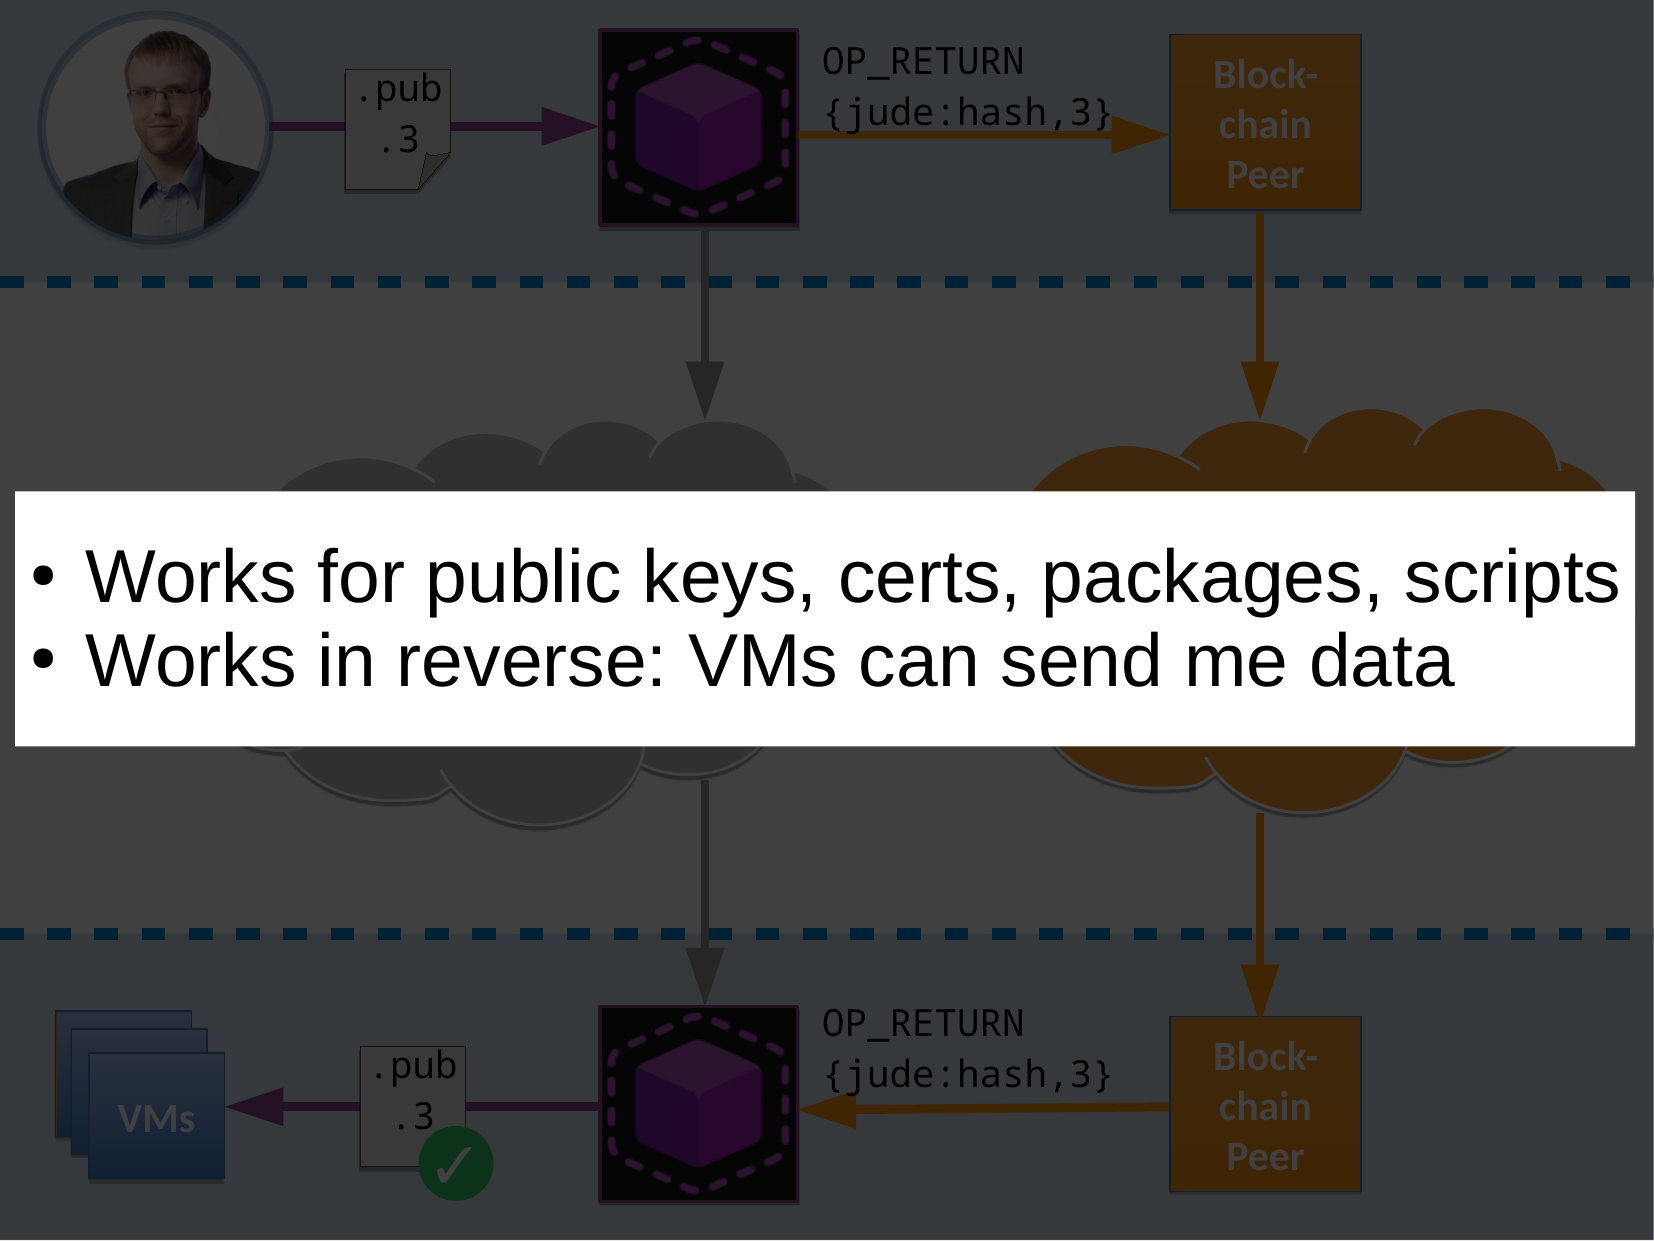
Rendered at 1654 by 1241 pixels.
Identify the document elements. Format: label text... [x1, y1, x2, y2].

text_box Works for public keys, certs, packages, scripts Works in reverse: VMs can send me data [15, 491, 1636, 747]
text_box [0, 0, 1654, 1241]
